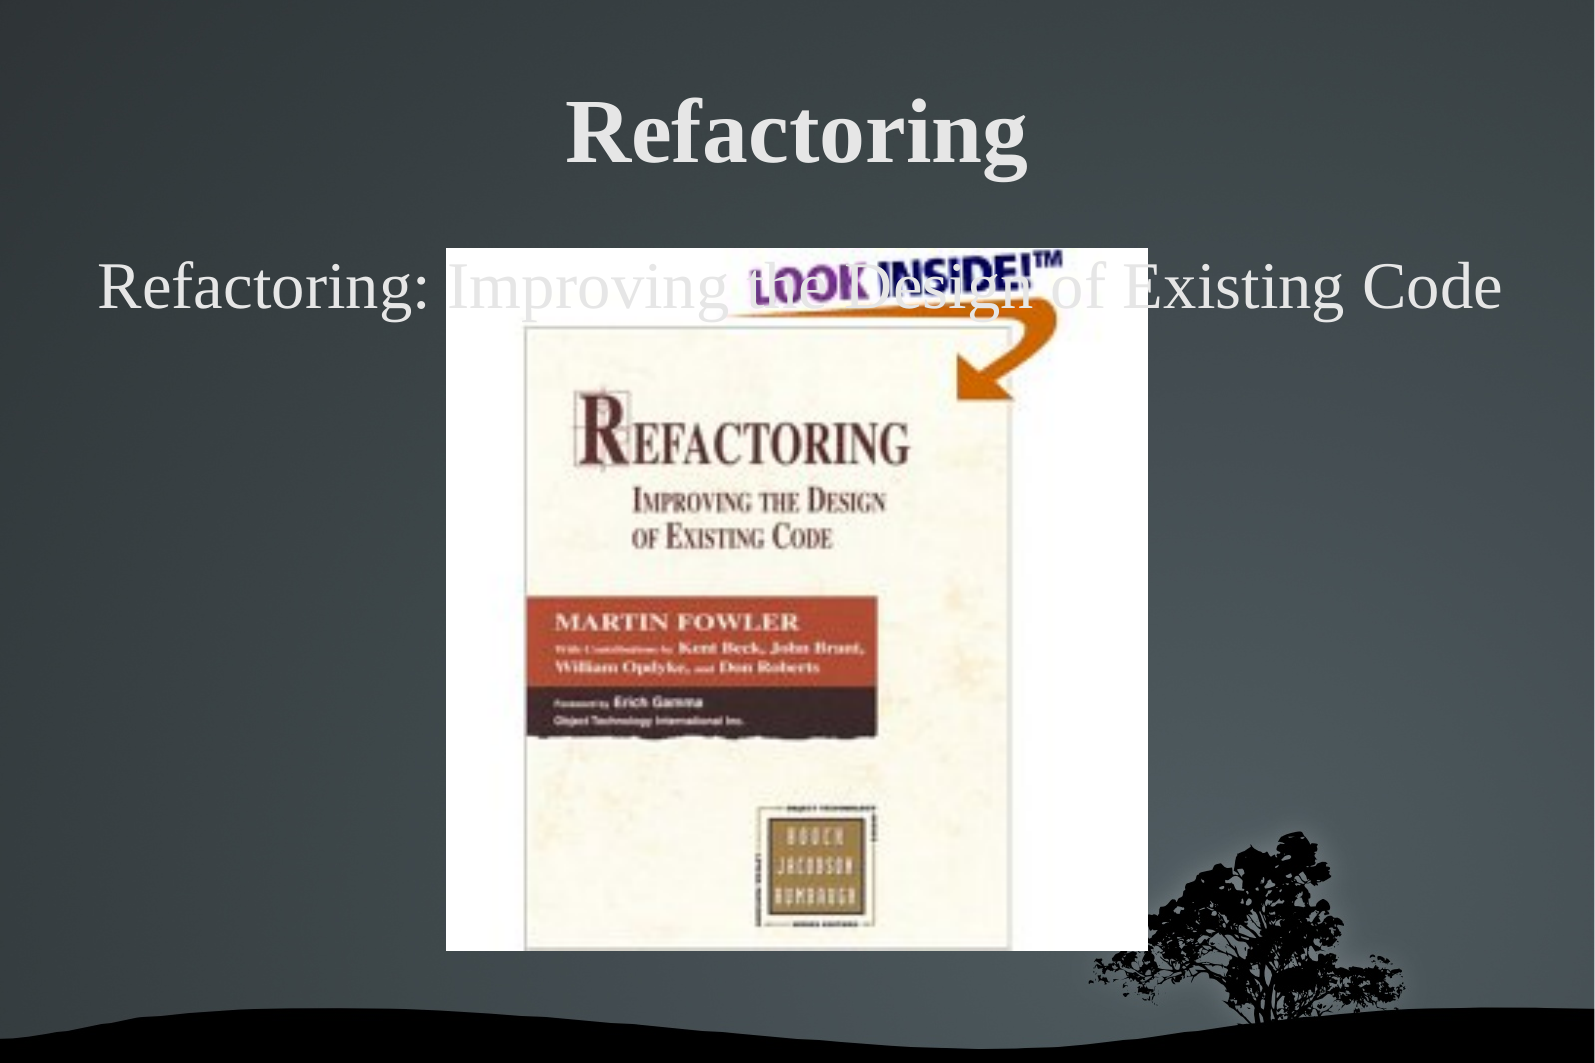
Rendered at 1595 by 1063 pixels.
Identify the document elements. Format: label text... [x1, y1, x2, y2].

picture [0, 0, 1595, 1063]
title Refactoring [79, 42, 1515, 220]
list Refactoring: Improving the Design of Existing Code [814, 248, 1516, 936]
